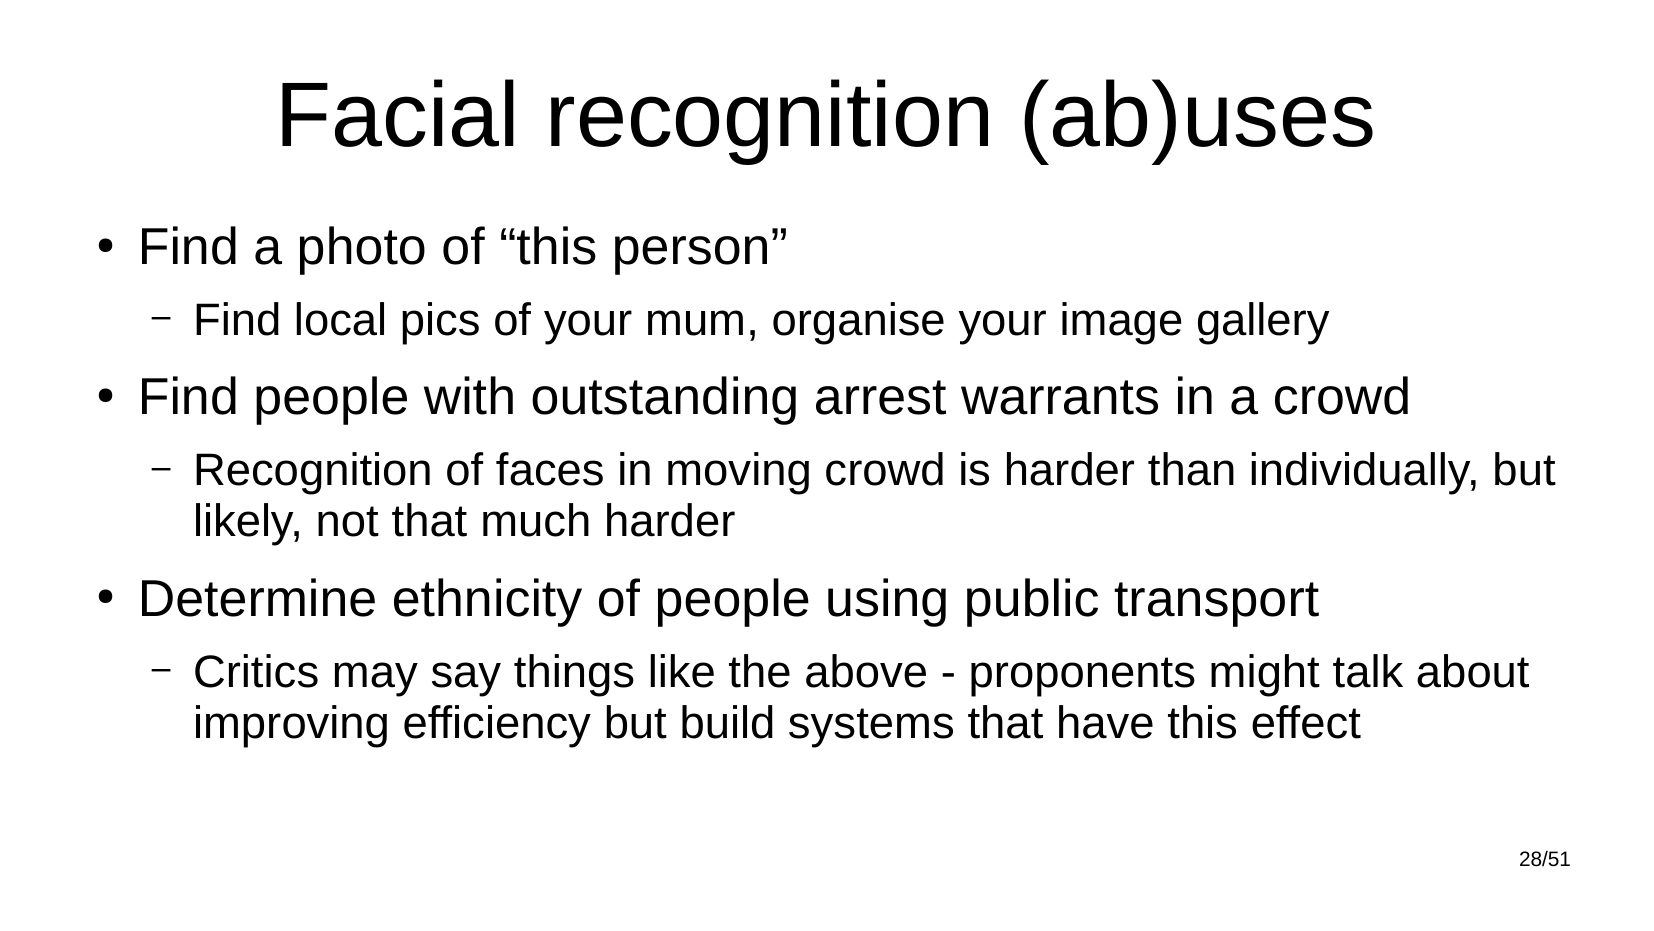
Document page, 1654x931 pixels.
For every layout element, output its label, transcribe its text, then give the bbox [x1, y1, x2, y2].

list Find a photo of “this person” Find local pics of your mum, organise your image gallery Find people with outstanding arrest warrants in a crowd Recognition of faces in moving crowd is harder than individually, but likely, not that much harder Determine ethnicity of people using public transport Critics may say things like the above - proponents might talk about improving efficiency but build systems that have this effect [82, 217, 1571, 758]
title Facial recognition (ab)uses [82, 37, 1571, 193]
